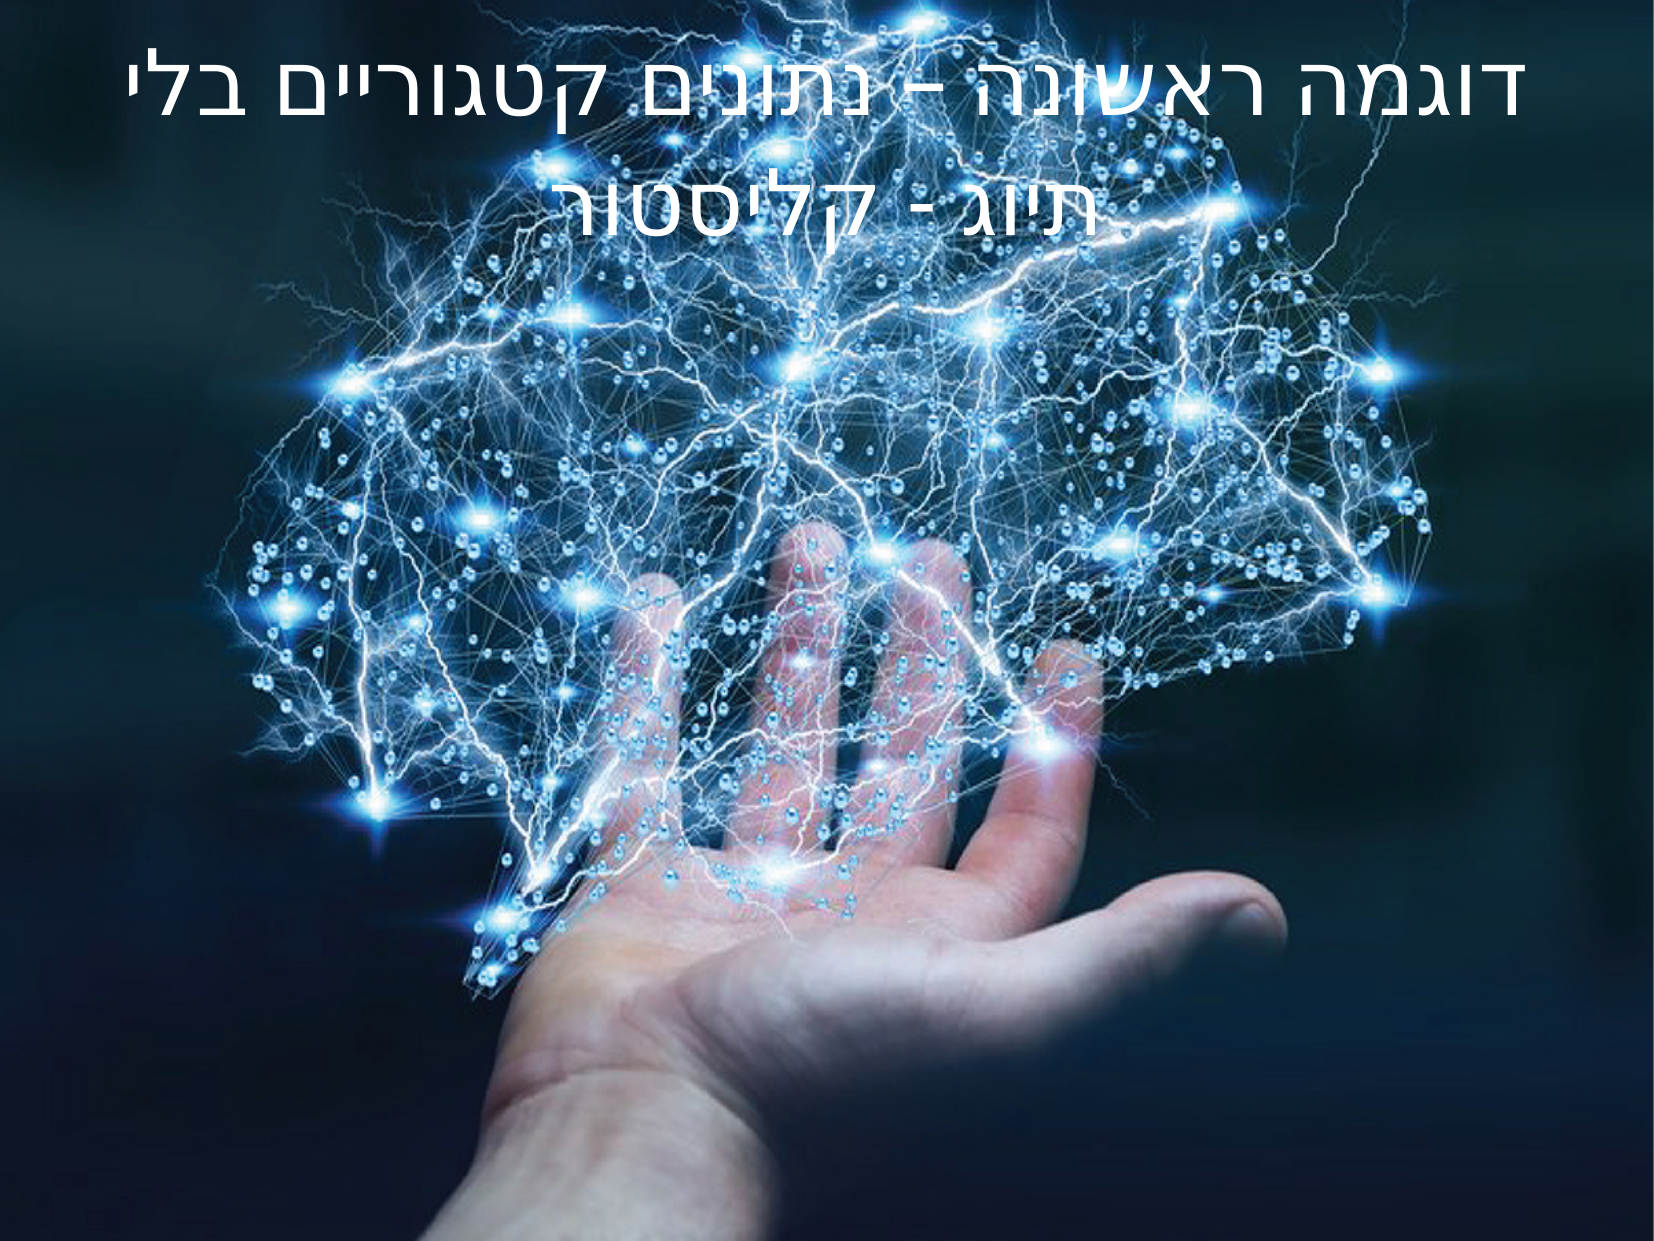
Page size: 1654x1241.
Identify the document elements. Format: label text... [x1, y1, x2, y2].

picture [0, 0, 1654, 1241]
title דוגמה ראשונה – נתונים קטגוריים בלי תיוג - קליסטור [82, 49, 1571, 257]
